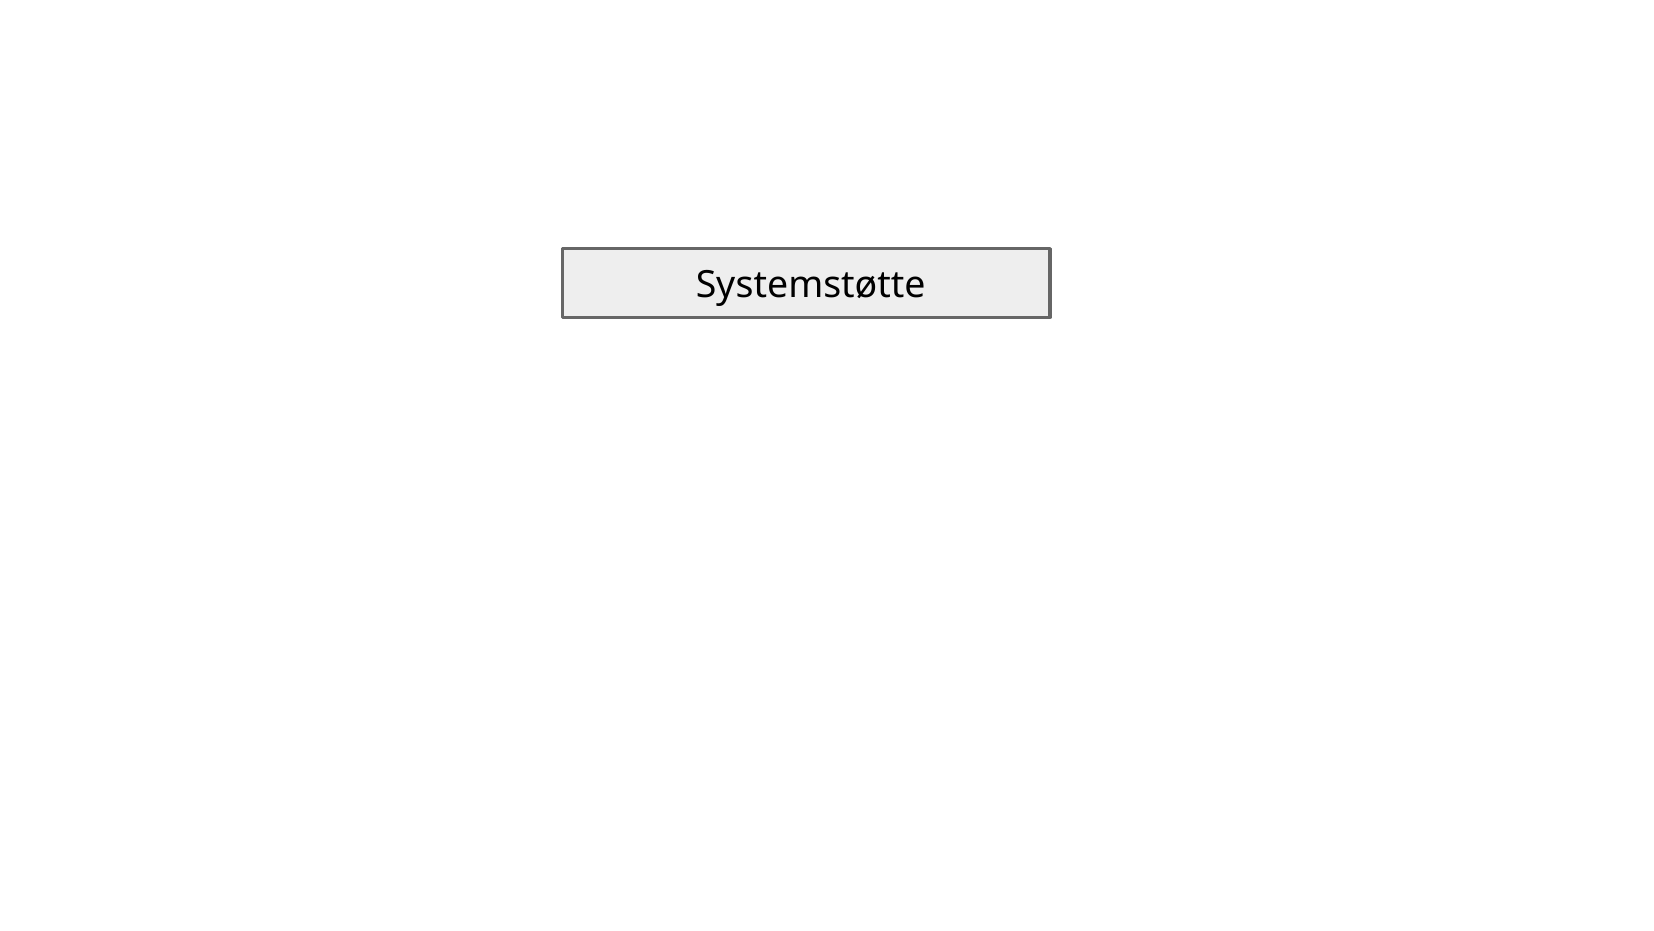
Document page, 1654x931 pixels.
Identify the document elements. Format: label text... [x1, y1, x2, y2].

text_box Systemstøtte [562, 253, 1051, 313]
